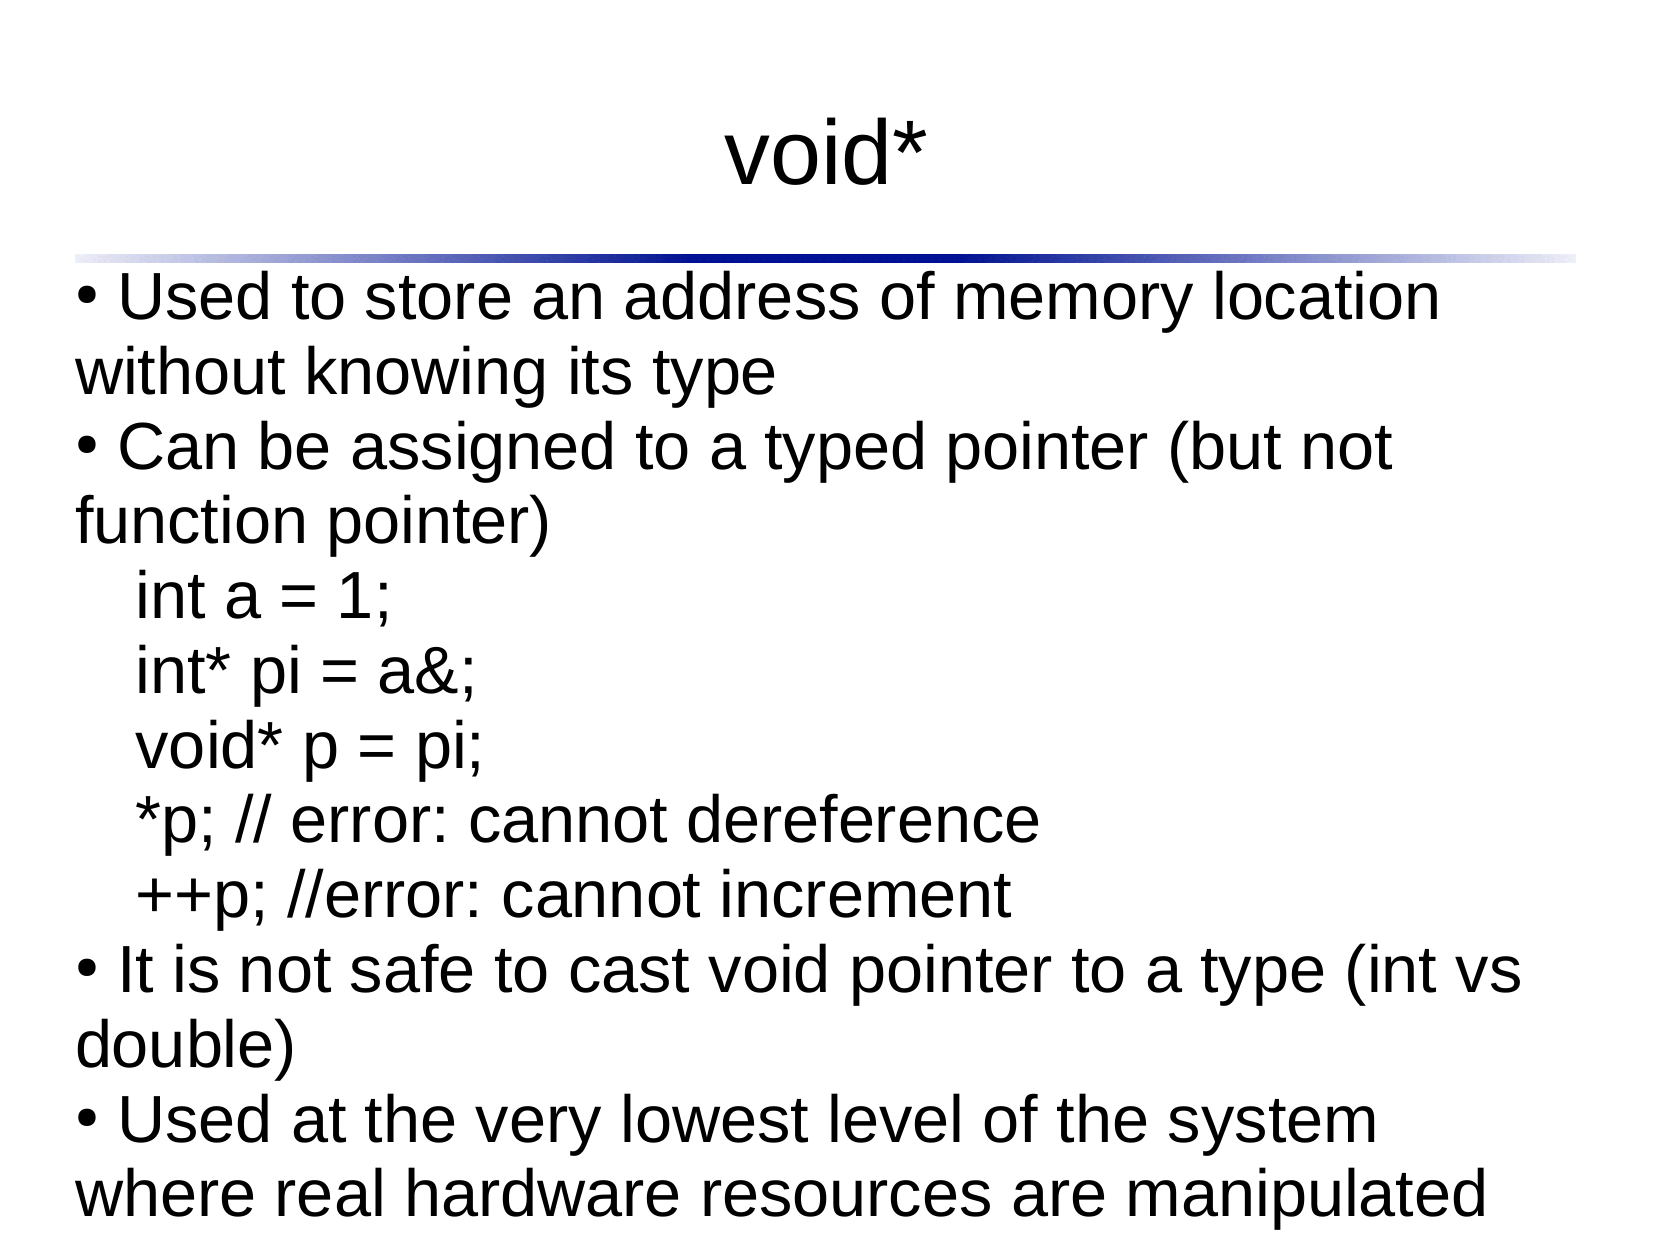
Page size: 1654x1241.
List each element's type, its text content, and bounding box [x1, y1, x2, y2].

title void* [82, 65, 1571, 241]
picture [75, 254, 1576, 263]
subtitle Used to store an address of memory location without knowing its type Can be assigned to a typed pointer (but not function pointer) int a = 1; int* pi = a&; void* p = pi; *p; // error: cannot dereference ++p; //error: cannot increment It is not safe to cast void pointer to a type (int vs double) Used at the very lowest level of the system where real hardware resources are manipulated [75, 263, 1564, 1232]
